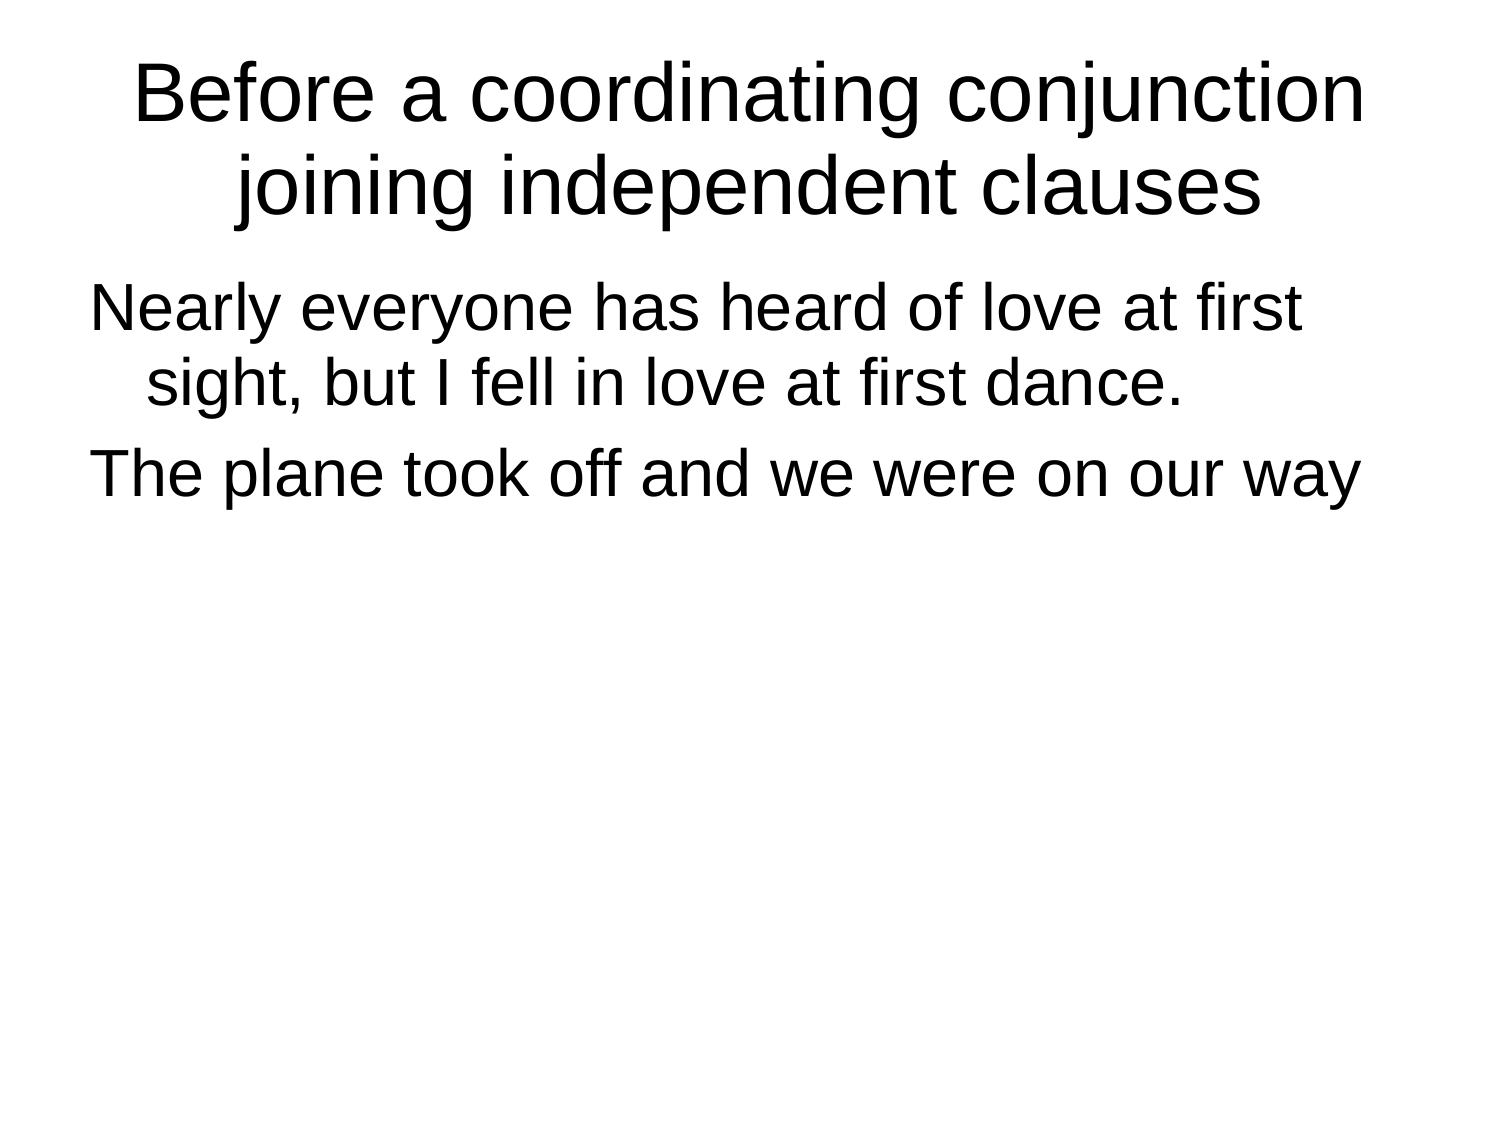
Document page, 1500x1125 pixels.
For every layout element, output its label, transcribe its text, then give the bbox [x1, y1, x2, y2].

title Before a coordinating conjunction joining independent clauses [75, 31, 1426, 247]
list Nearly everyone has heard of love at first sight, but I fell in love at first dance. The plane took off and we were on our way [75, 262, 1426, 1006]
